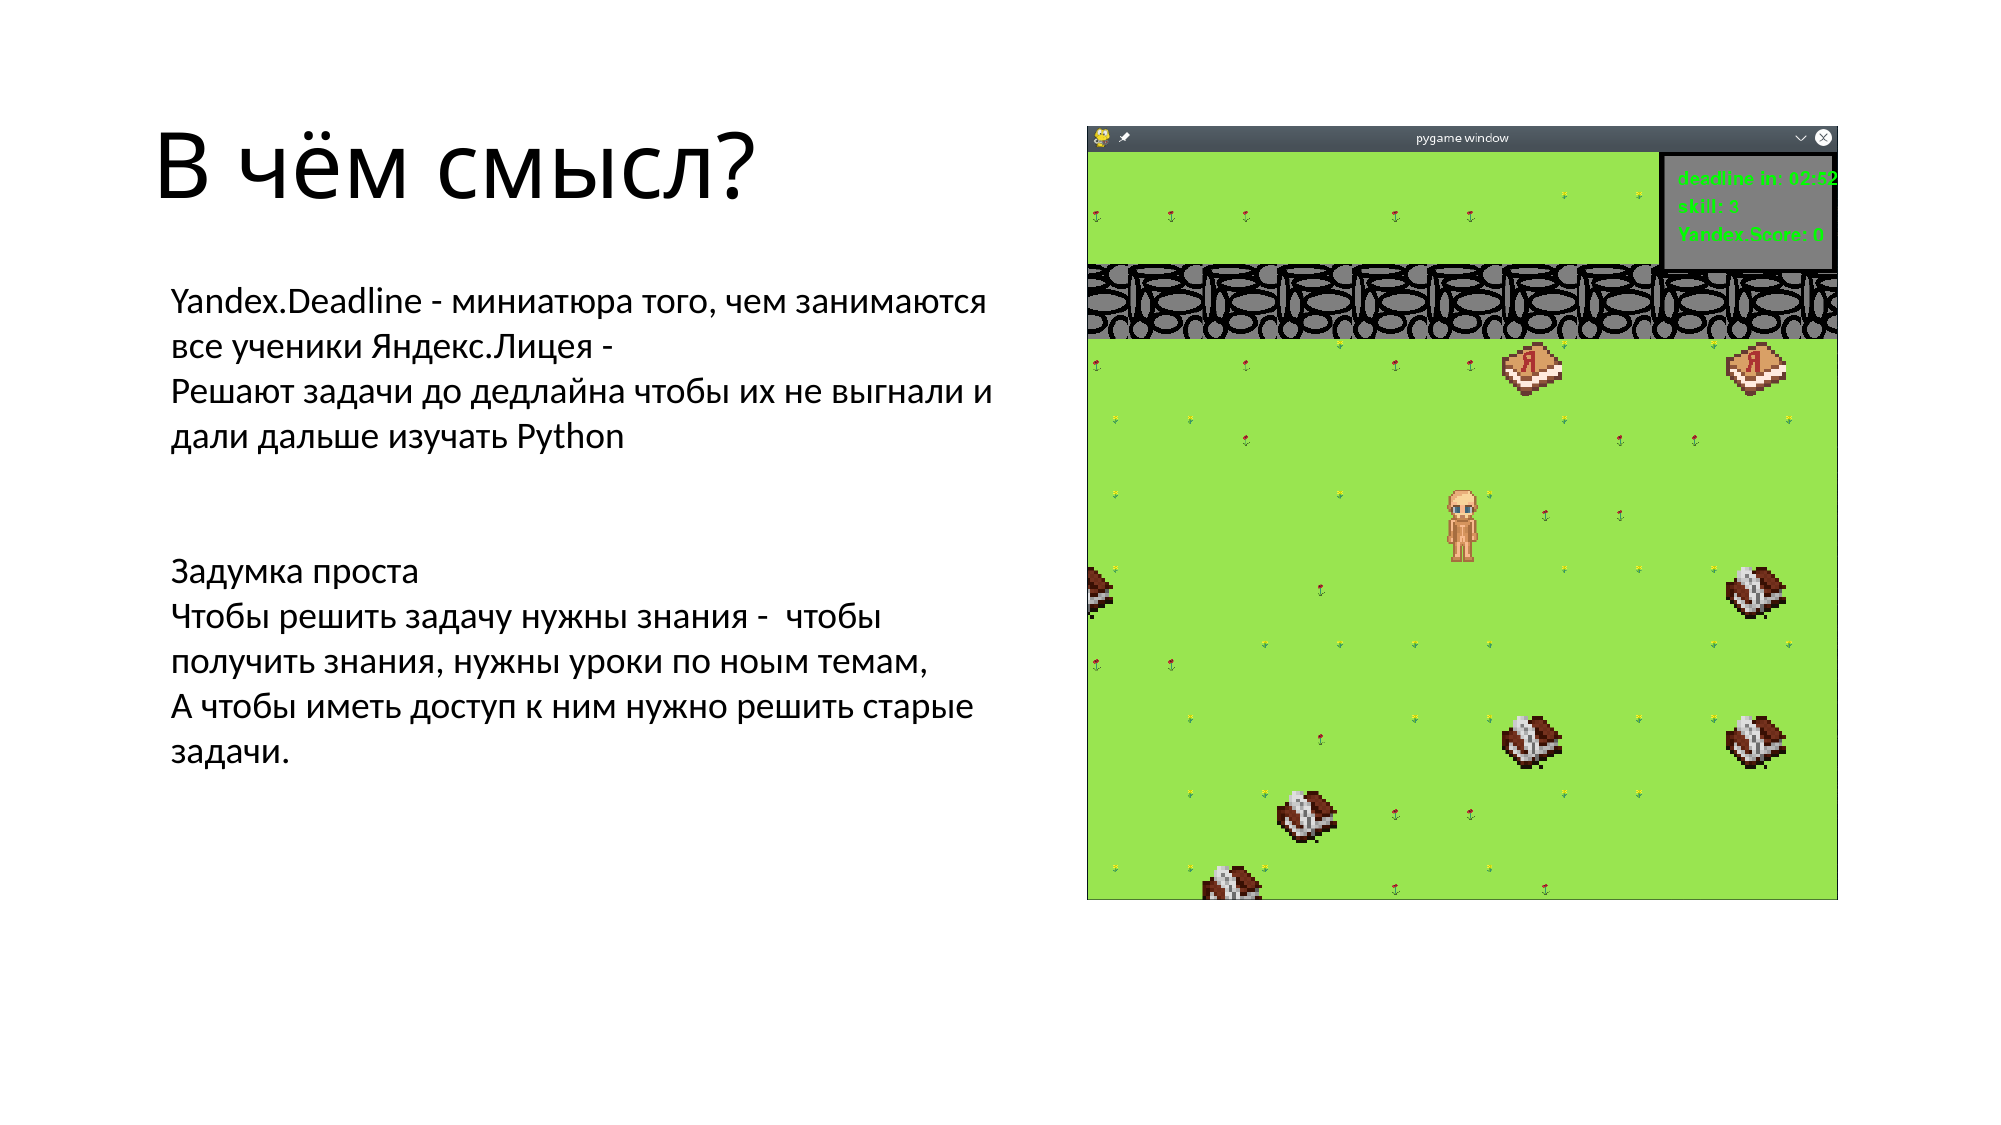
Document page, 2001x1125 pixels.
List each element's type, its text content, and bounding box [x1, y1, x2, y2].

text_box Yandex.Deadline - миниатюра того, чем занимаются все ученики Яндекс.Лицея - Решают задачи до дедлайна чтобы их не выгнали и дали дальше изучать Python Задумка проста Чтобы решить задачу нужны знания - чтобы получить знания, нужны уроки по ноым темам, А чтобы иметь доступ к ним нужно решить старые задачи. [155, 269, 1013, 870]
picture [1087, 126, 1838, 901]
title В чём смысл? [137, 59, 1863, 278]
